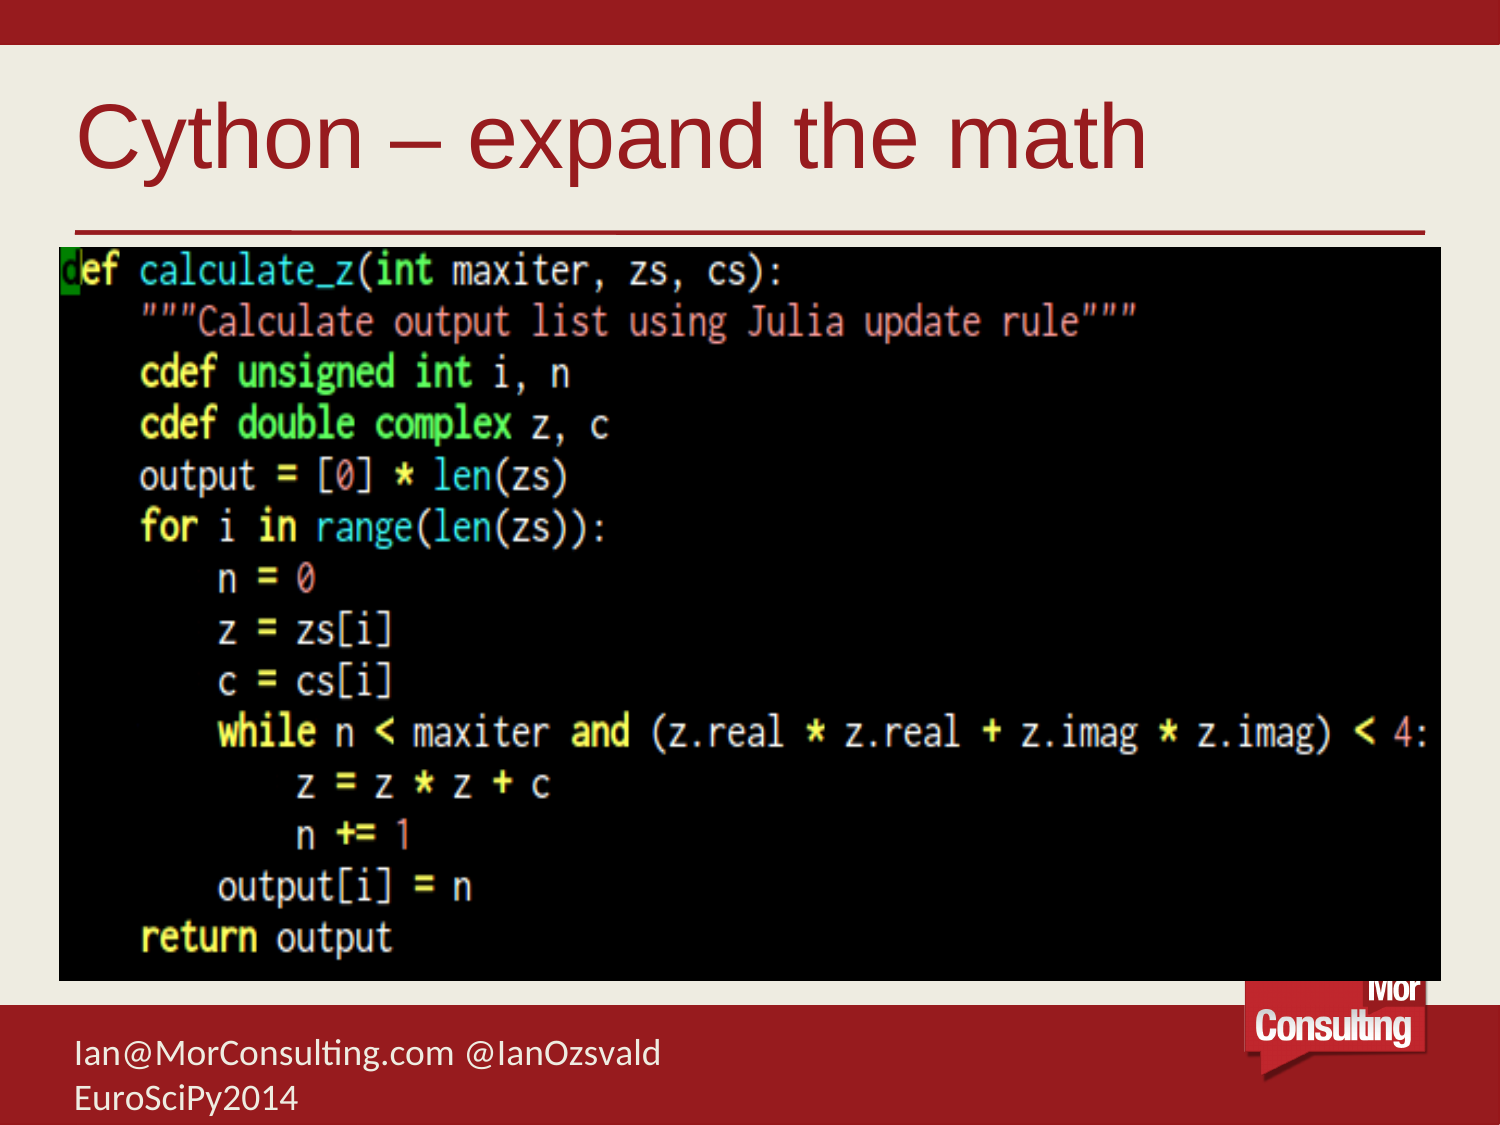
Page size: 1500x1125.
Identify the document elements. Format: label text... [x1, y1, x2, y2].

picture [59, 247, 1441, 1089]
title Cython – expand the math [74, 44, 1425, 232]
